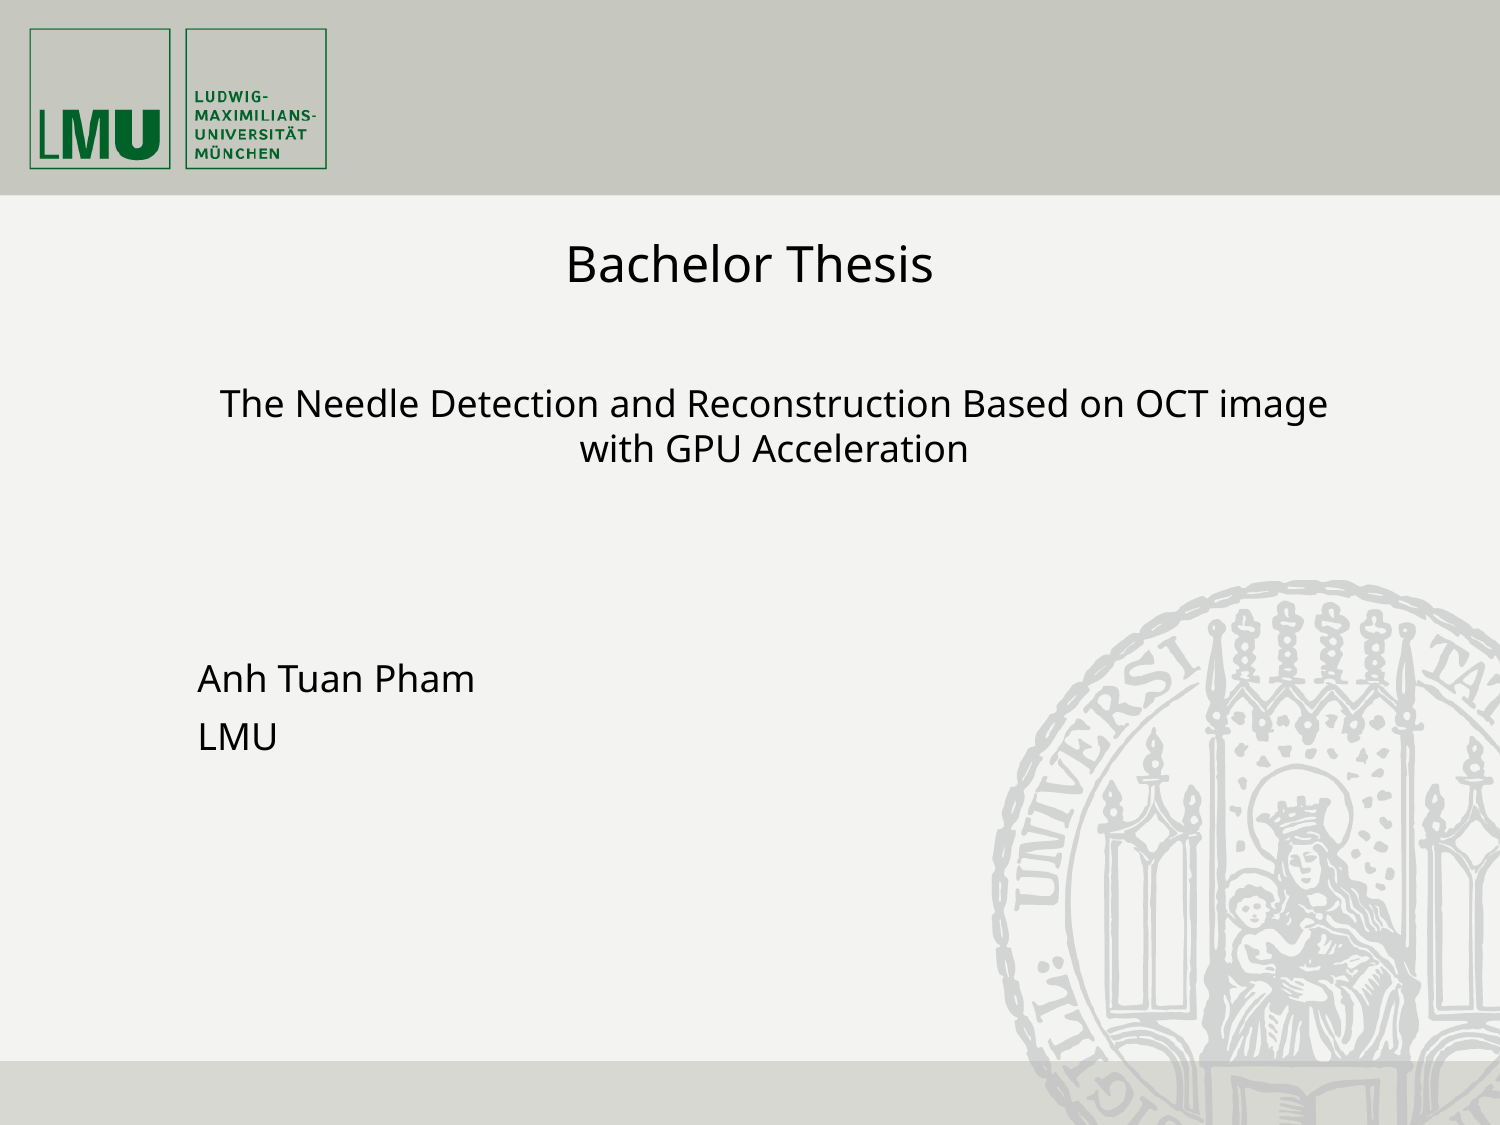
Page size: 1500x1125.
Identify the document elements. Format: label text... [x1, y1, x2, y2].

picture [0, 0, 1500, 1125]
subtitle The Needle Detection and Reconstruction Based on OCT image with GPU Acceleration Anh Tuan Pham LMU [169, 314, 1381, 923]
list Bachelor Thesis [109, 277, 1321, 390]
title [187, 430, 1353, 682]
